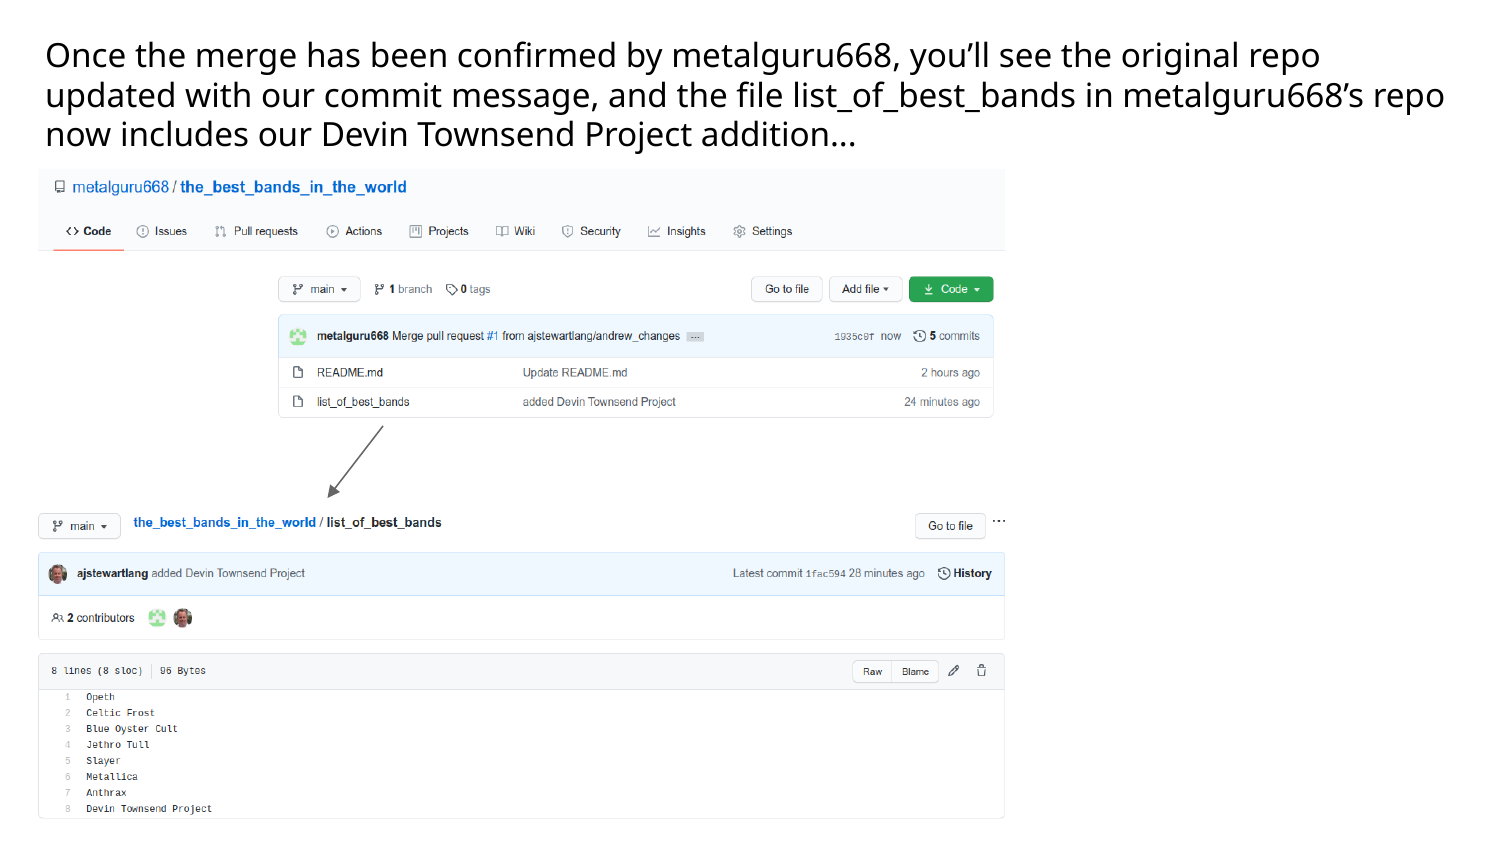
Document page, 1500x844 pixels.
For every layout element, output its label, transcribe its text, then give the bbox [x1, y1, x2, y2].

picture [20, 501, 1032, 834]
text_box Once the merge has been confirmed by metalguru668, you’ll see the original repo updated with our commit message, and the file list_of_best_bands in metalguru668’s repo now includes our Devin Townsend Project addition... [30, 18, 1478, 148]
picture [38, 169, 1005, 426]
